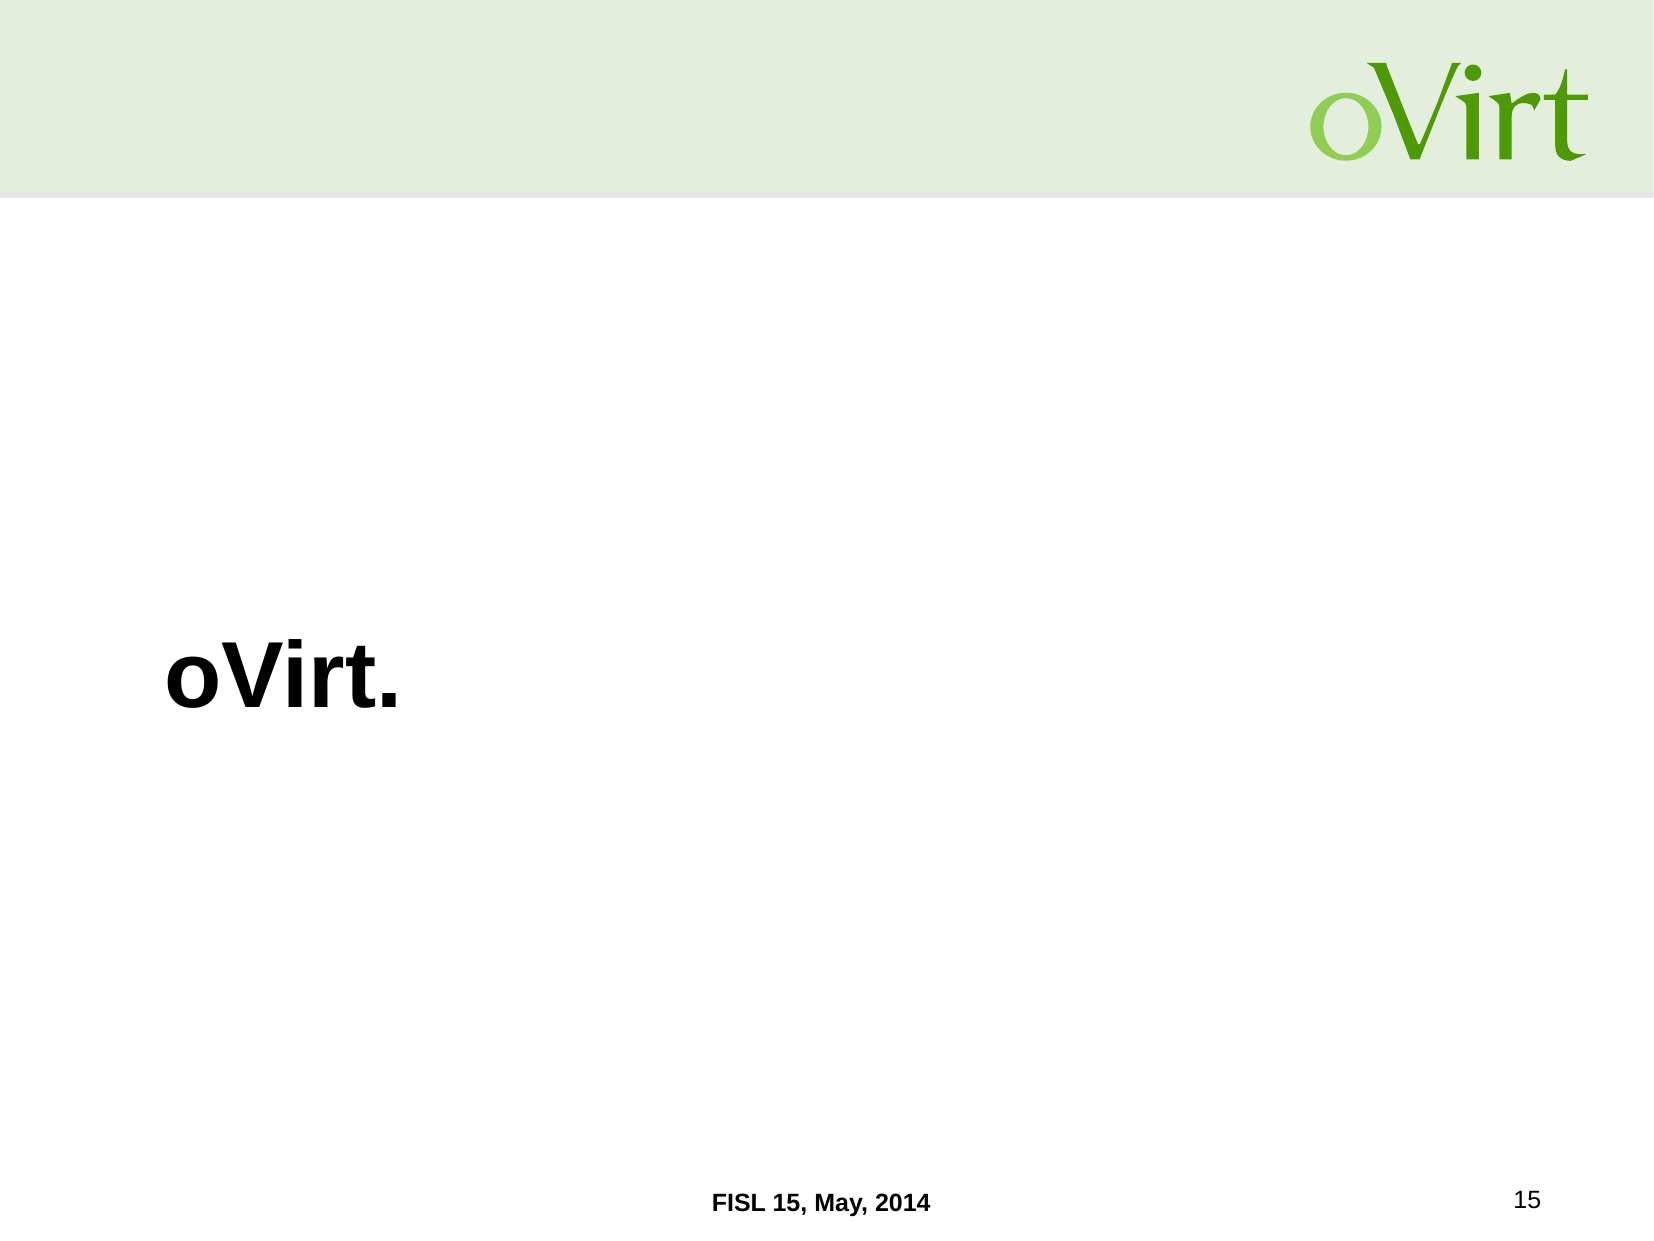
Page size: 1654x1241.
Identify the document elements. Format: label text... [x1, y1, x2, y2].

text_box oVirt. [150, 615, 1654, 750]
